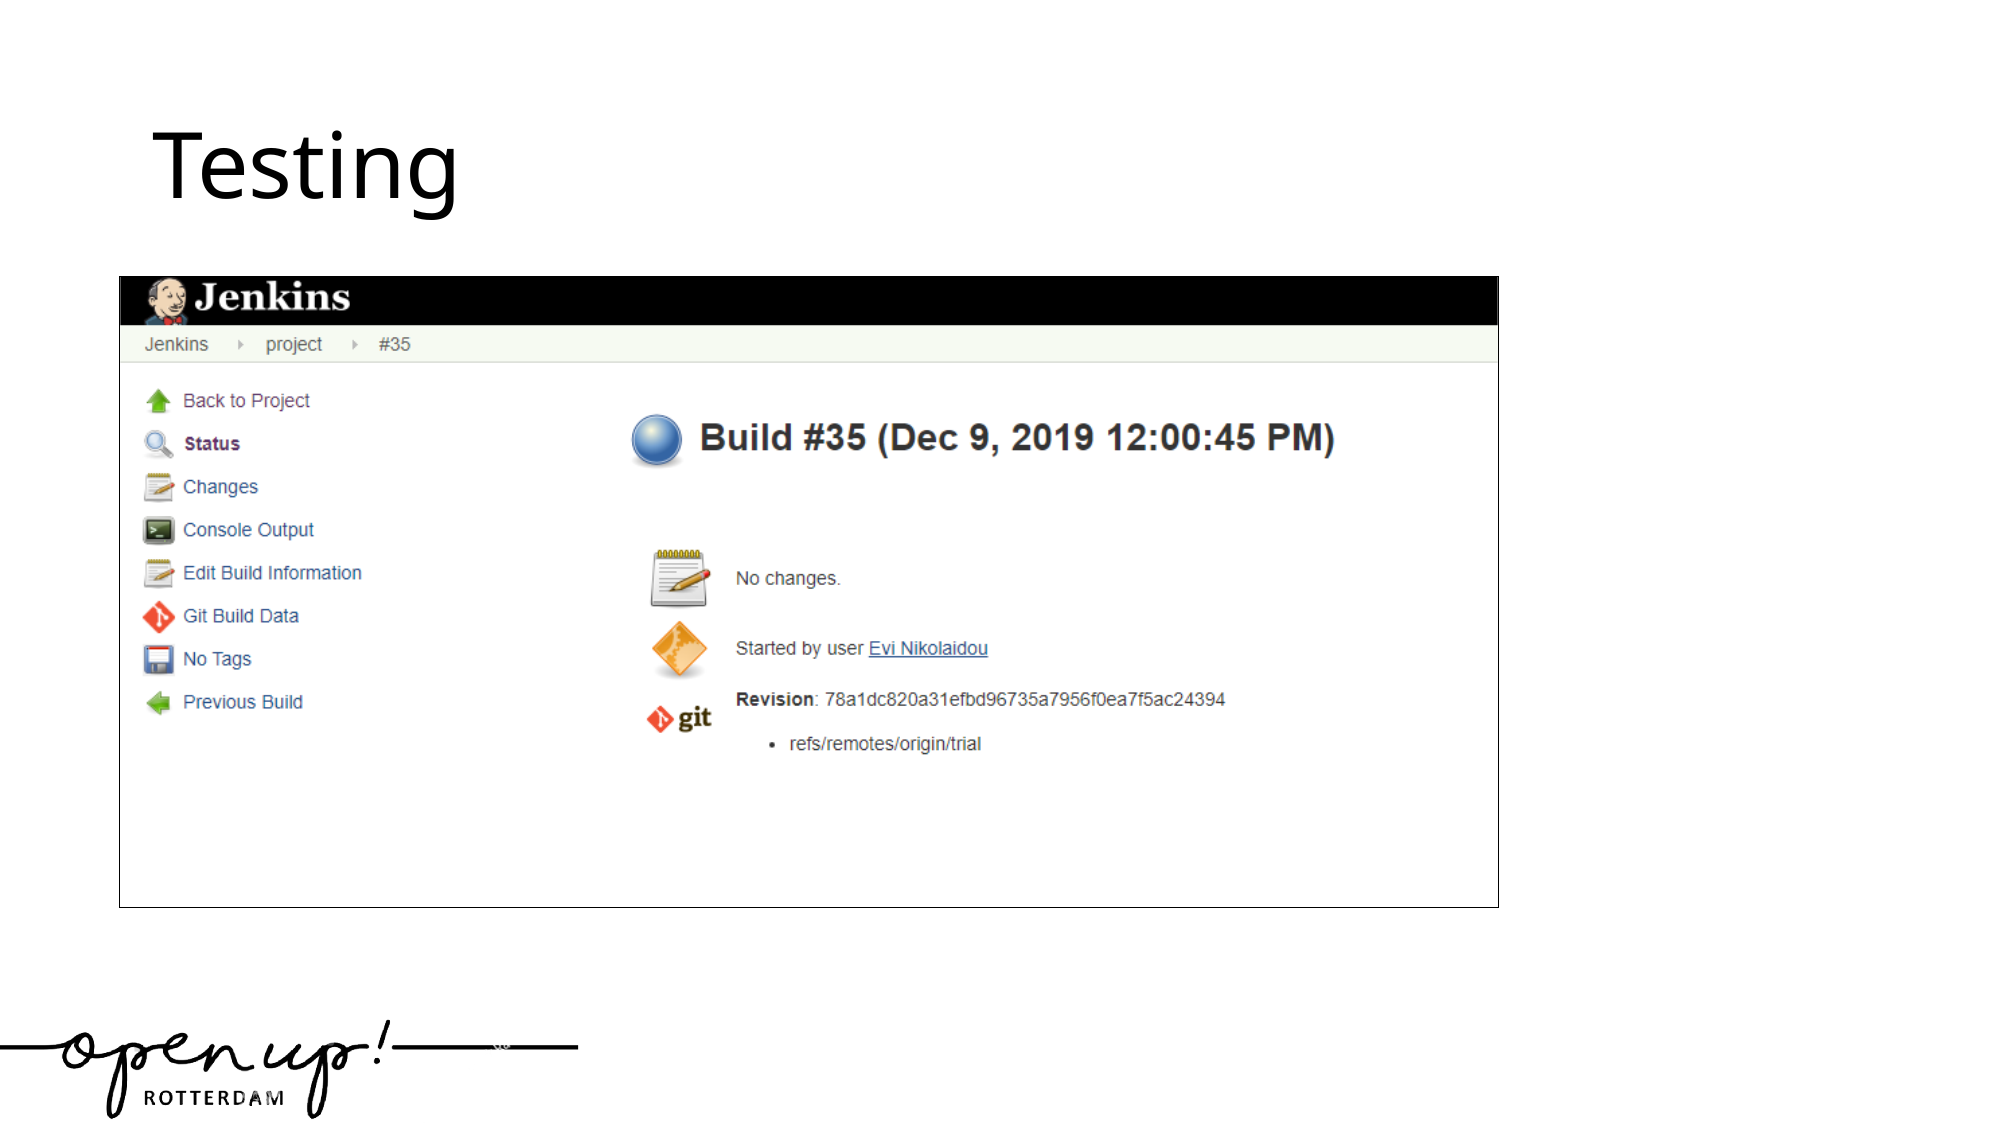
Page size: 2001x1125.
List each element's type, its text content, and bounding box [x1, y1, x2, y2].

picture [0, 1019, 579, 1125]
picture [120, 277, 1498, 907]
title Testing [137, 59, 1863, 278]
